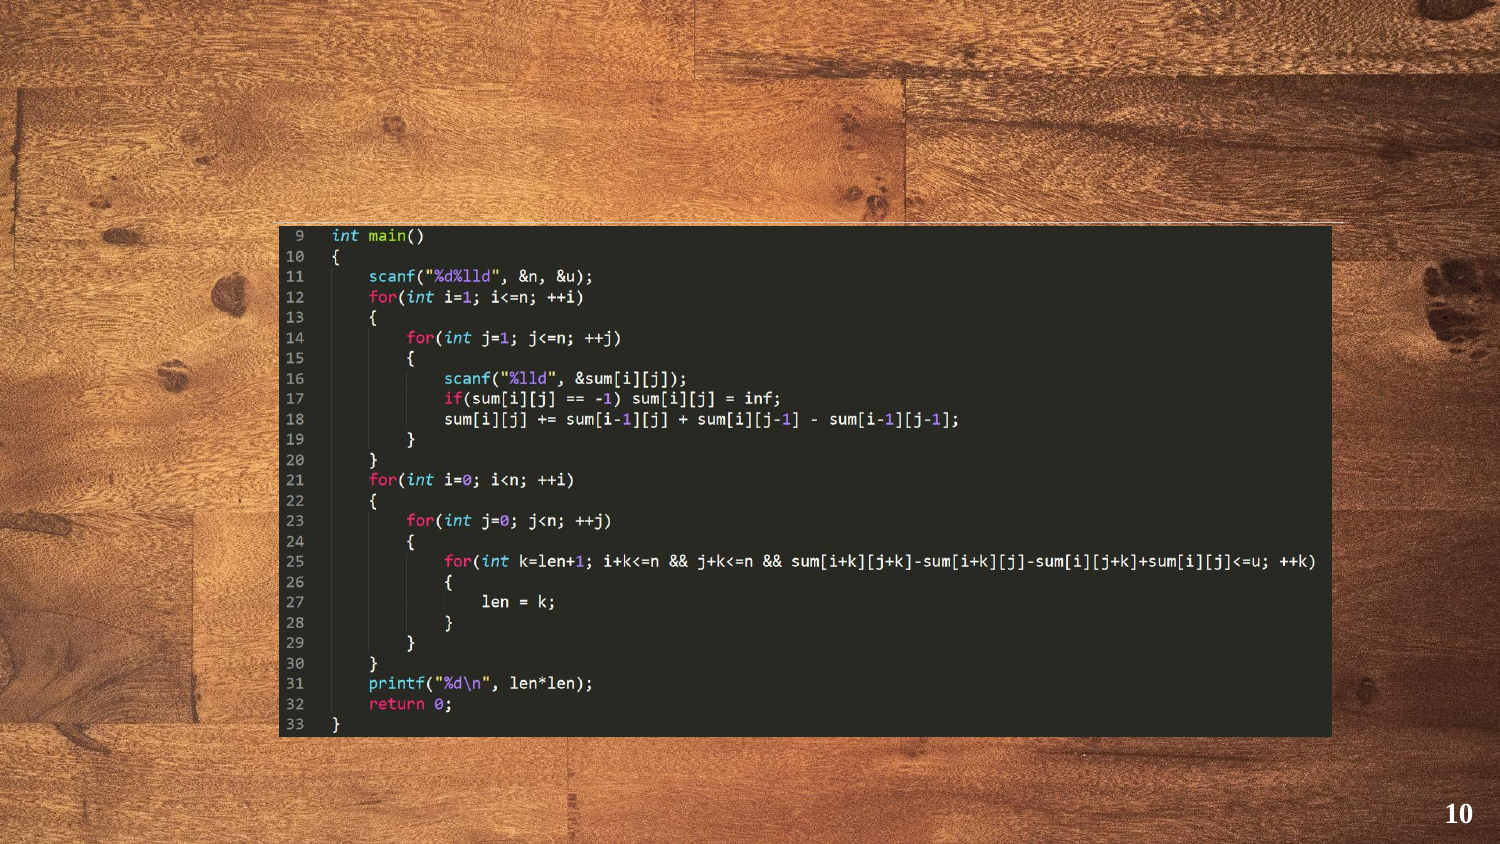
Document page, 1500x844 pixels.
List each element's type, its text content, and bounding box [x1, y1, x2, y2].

slide_number 10 [1429, 779, 1500, 844]
picture [279, 227, 1332, 737]
title 範例程式（2/2） [255, 117, 1341, 233]
